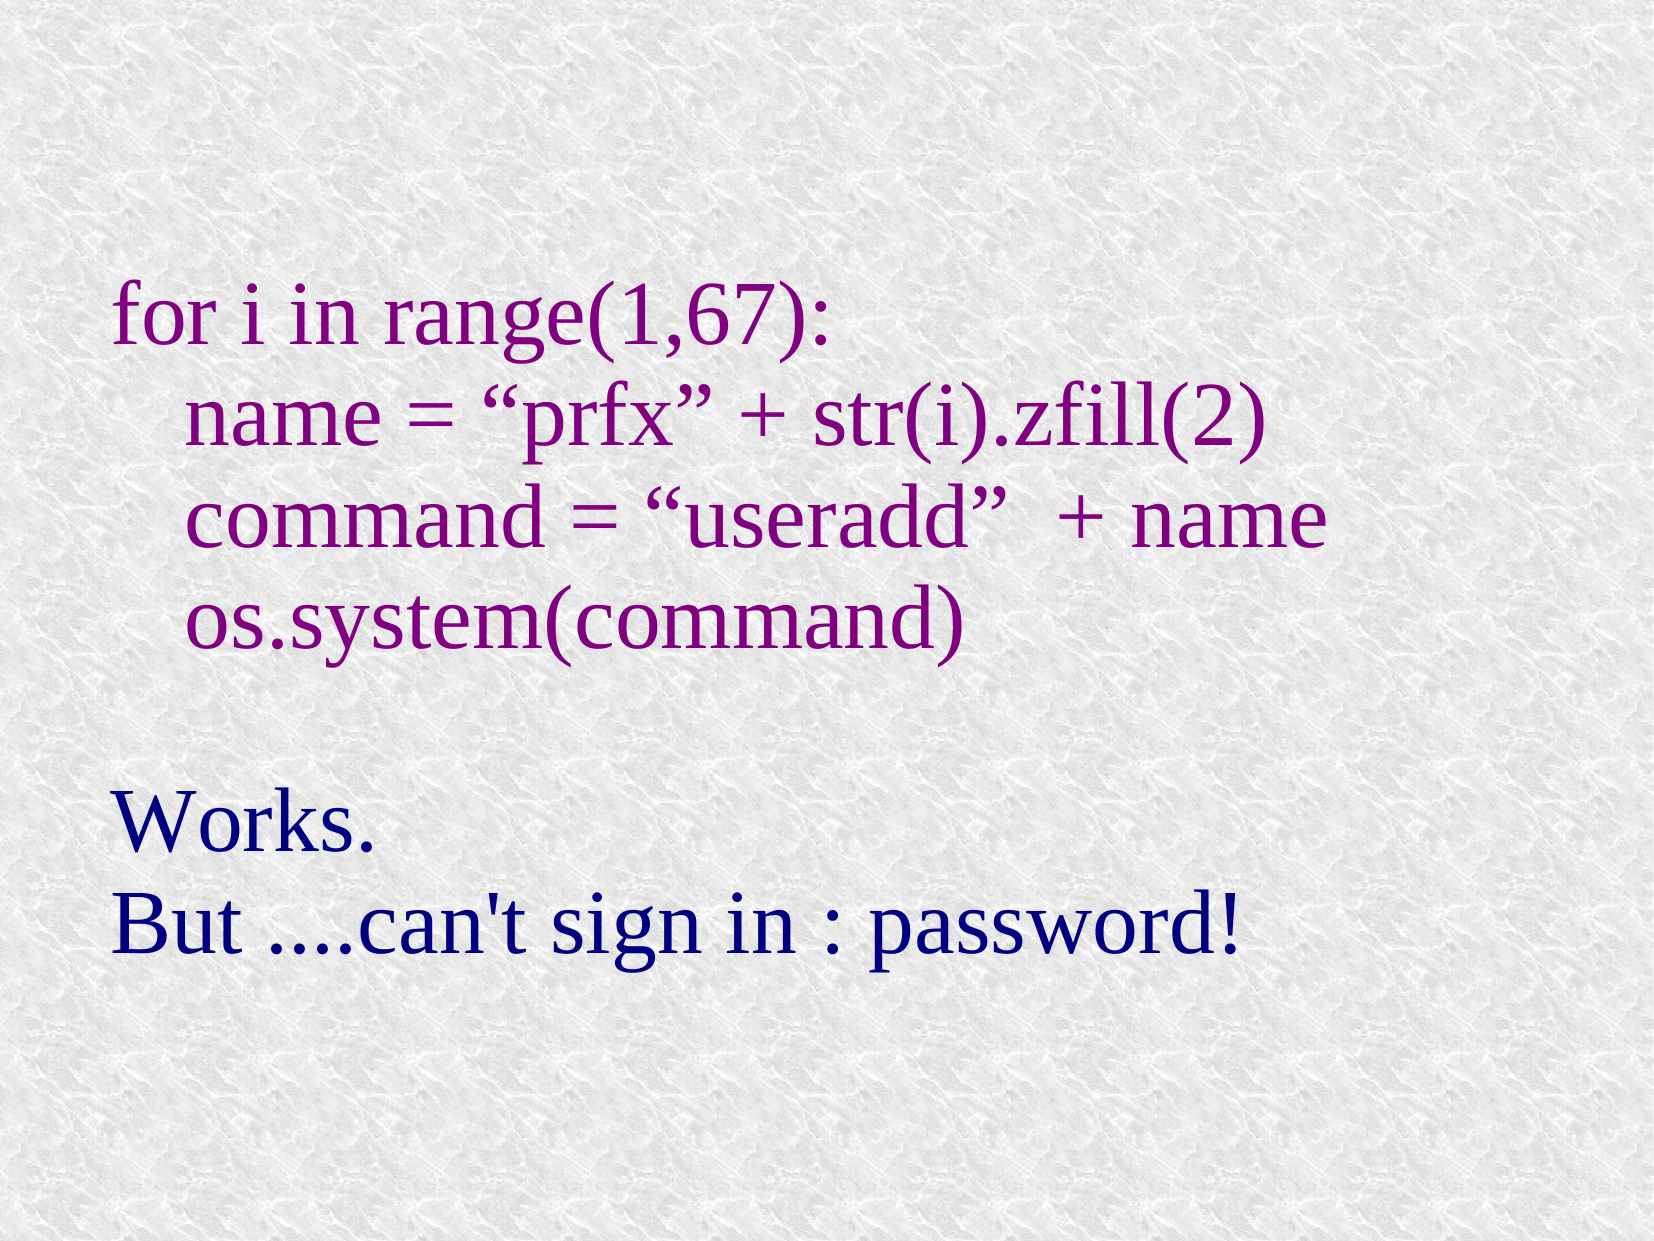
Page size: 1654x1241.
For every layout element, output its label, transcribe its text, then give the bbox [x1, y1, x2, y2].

title for i in range(1,67): name = “prfx” + str(i).zfill(2) command = “useradd” + name os.system(command) Works. But ....can't sign in : password! [110, 228, 1523, 1008]
picture [0, 0, 1654, 1241]
